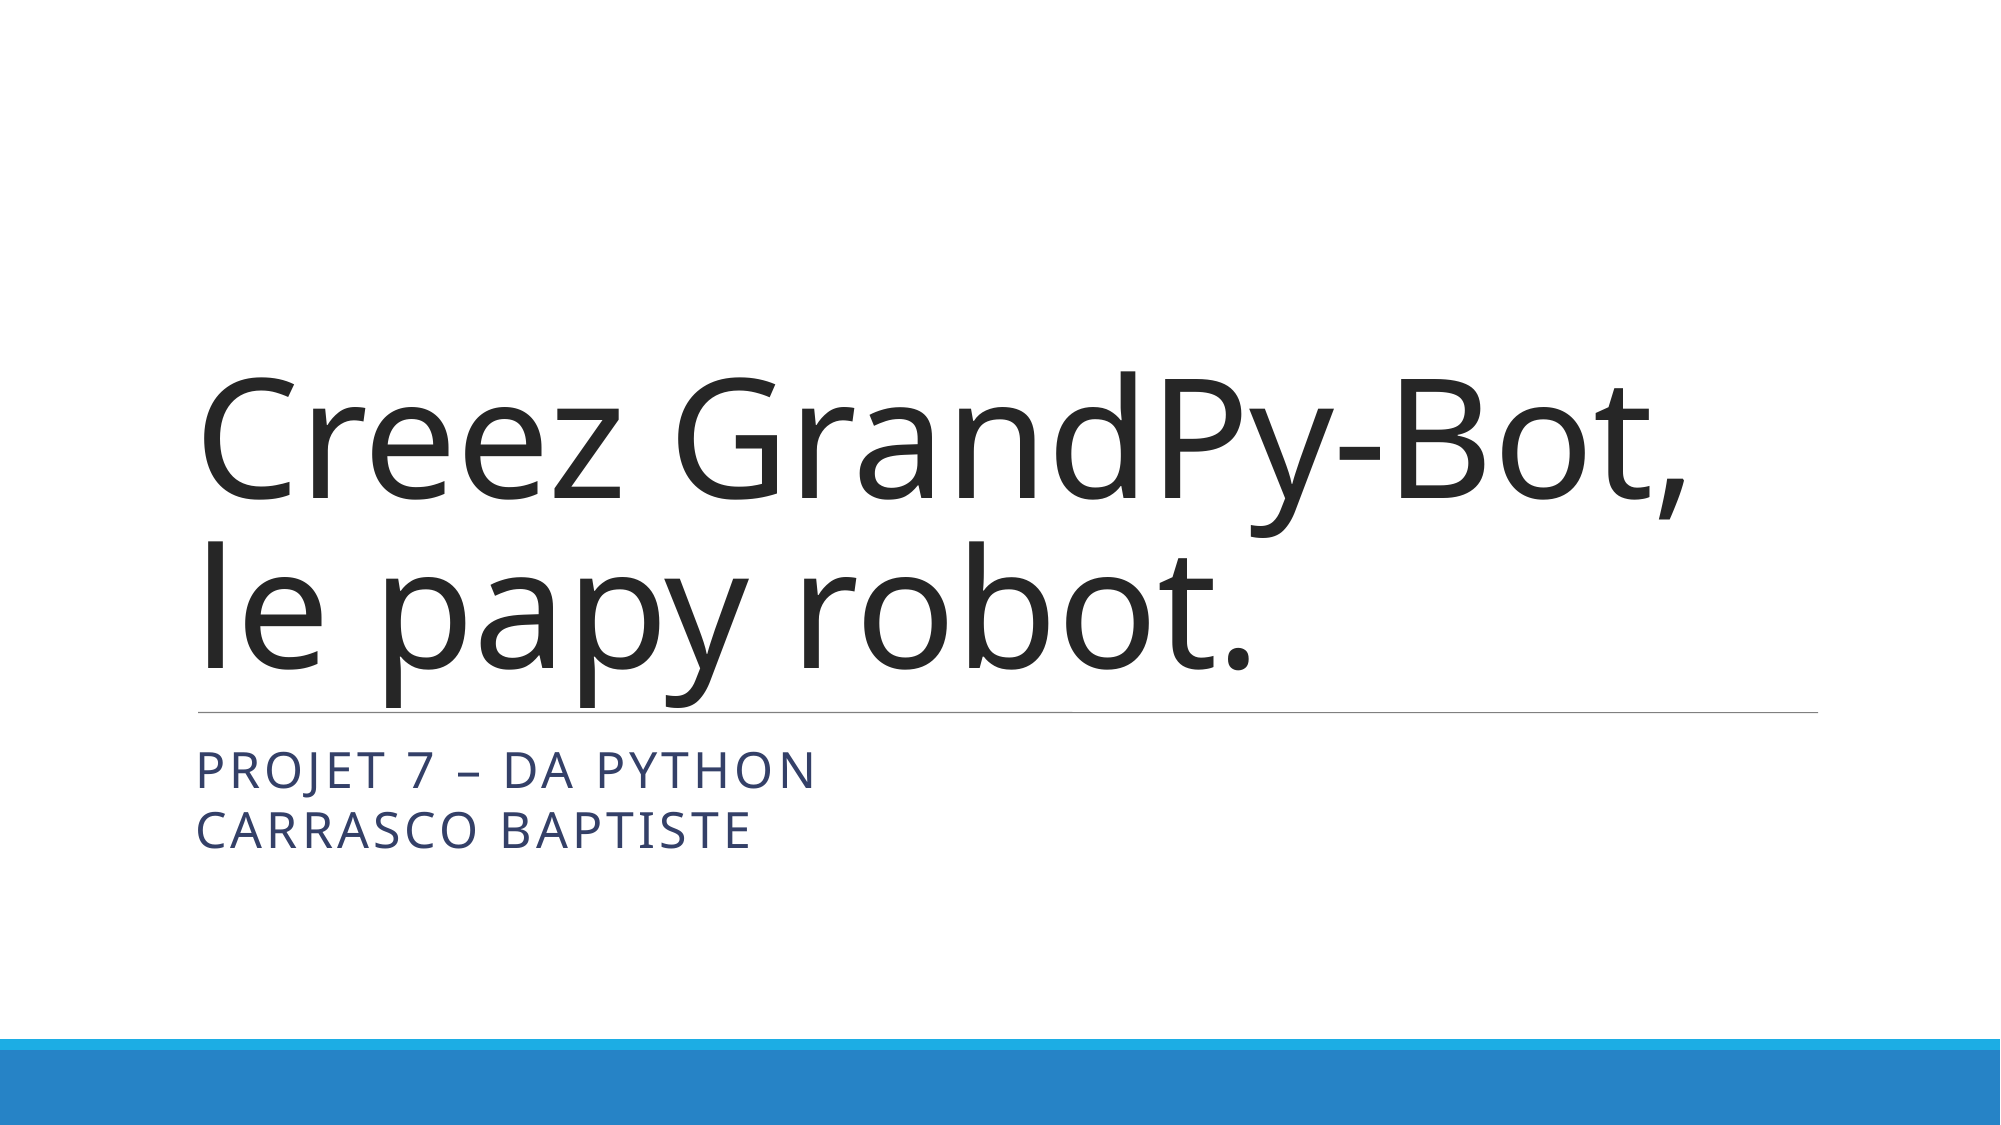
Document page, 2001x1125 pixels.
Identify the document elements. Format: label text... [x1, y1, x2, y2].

text_box Creez GrandPy-Bot, le papy robot. [180, 124, 1830, 710]
text_box PROJET 7 – da python Carrasco bAPTISTE [180, 730, 1831, 919]
